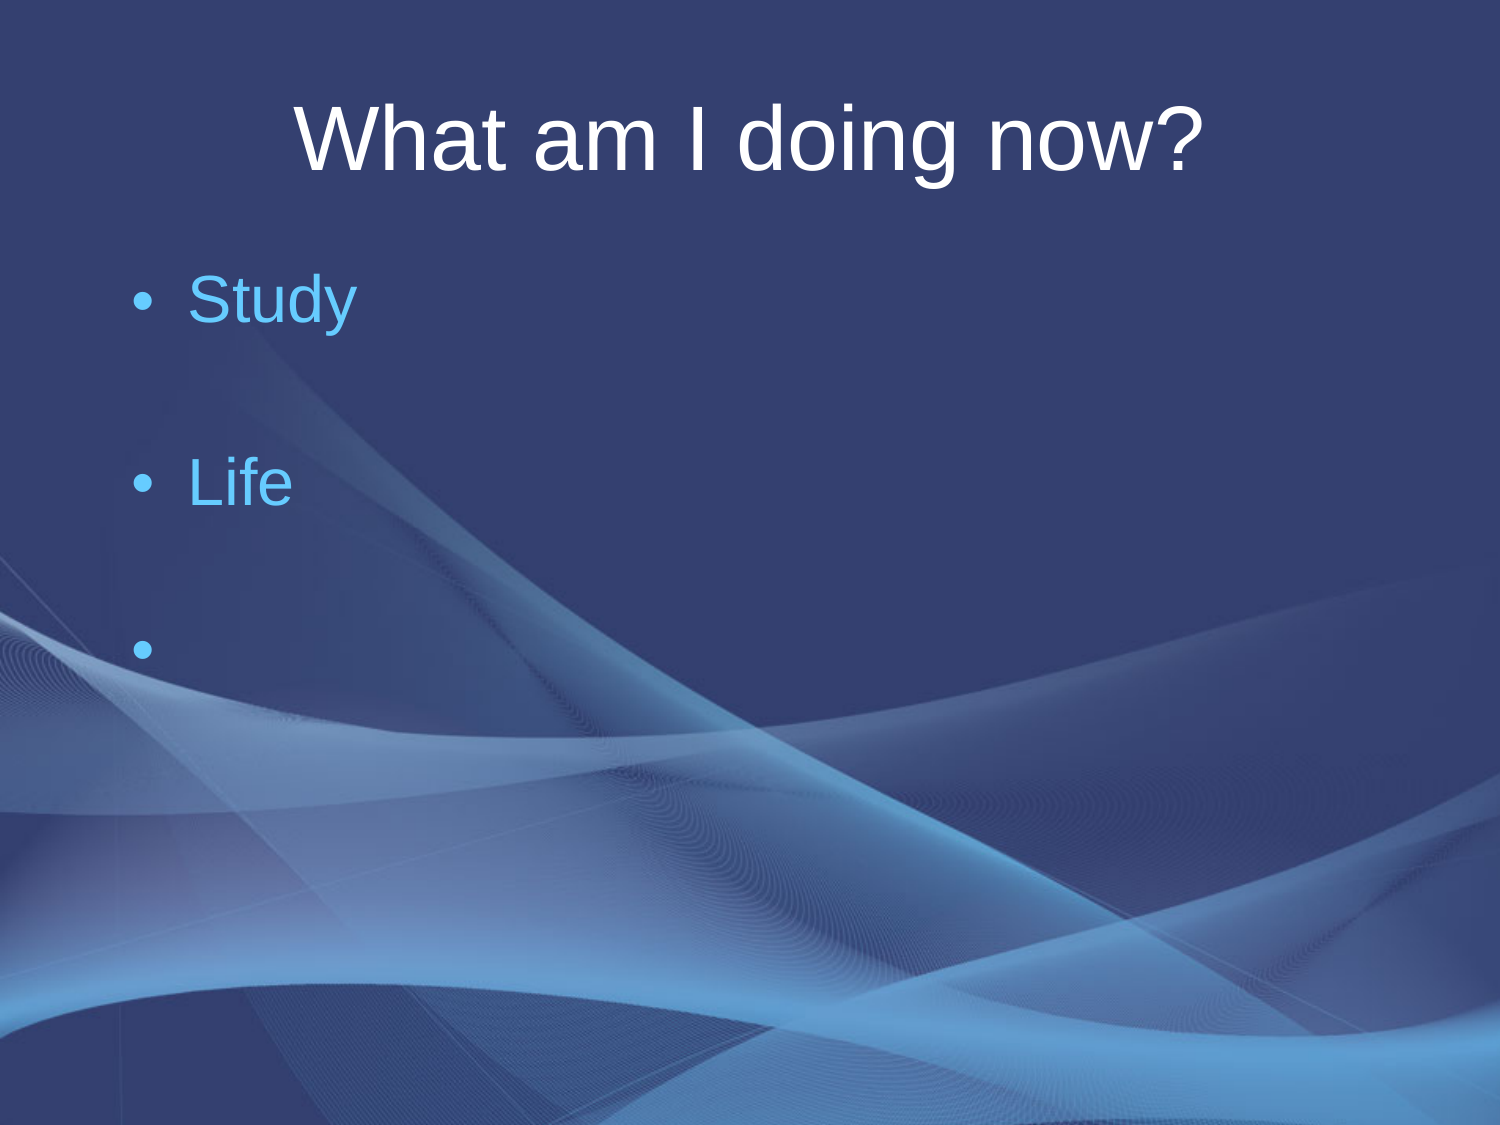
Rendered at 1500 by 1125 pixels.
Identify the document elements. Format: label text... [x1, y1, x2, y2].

title What am I doing now? [75, 45, 1426, 233]
list Study Life [75, 262, 1426, 915]
picture [0, 0, 1500, 1125]
